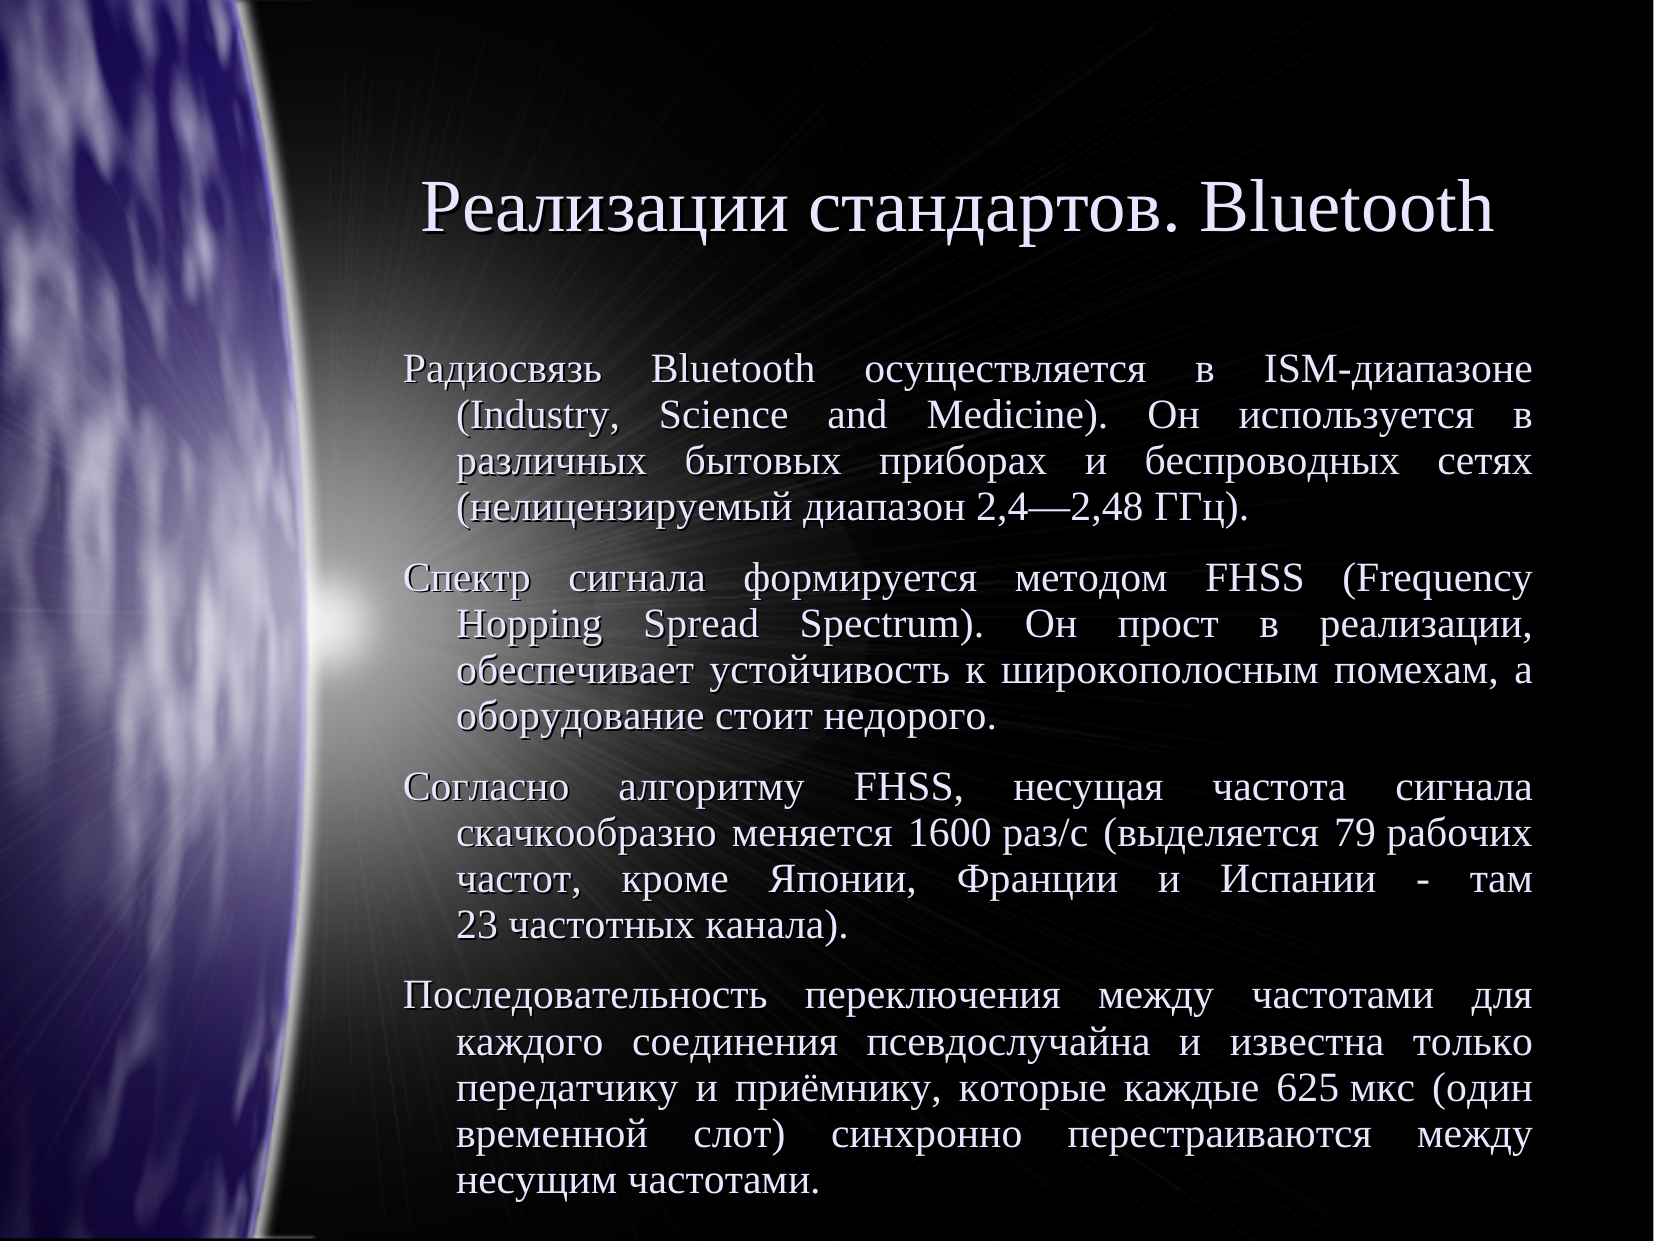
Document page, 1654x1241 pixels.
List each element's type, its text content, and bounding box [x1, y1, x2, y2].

title Реализации стандартов. Bluetooth [383, 102, 1534, 311]
picture [0, 0, 1654, 1241]
list Радиосвязь Bluetooth осуществляется в ISM-диапазоне (Industry, Science and Medicine). Он используется в различных бытовых приборах и беспроводных сетях (нелицензируемый диапазон 2,4—2,48 ГГц). Спектр сигнала формируется методом FHSS (Frequency Hopping Spread Spectrum). Он прост в реализации, обеспечивает устойчивость к широкополосным помехам, а оборудование стоит недорого. Согласно алгоритму FHSS, несущая частота сигнала скачкообразно меняется 1600 раз/с (выделяется 79 рабочих частот, кроме Японии, Франции и Испании - там 23 частотных канала). Последовательность переключения между частотами для каждого соединения псевдослучайна и известна только передатчику и приёмнику, которые каждые 625 мкс (один временной слот) синхронно перестраиваются между несущим частотами. [385, 344, 1534, 1216]
